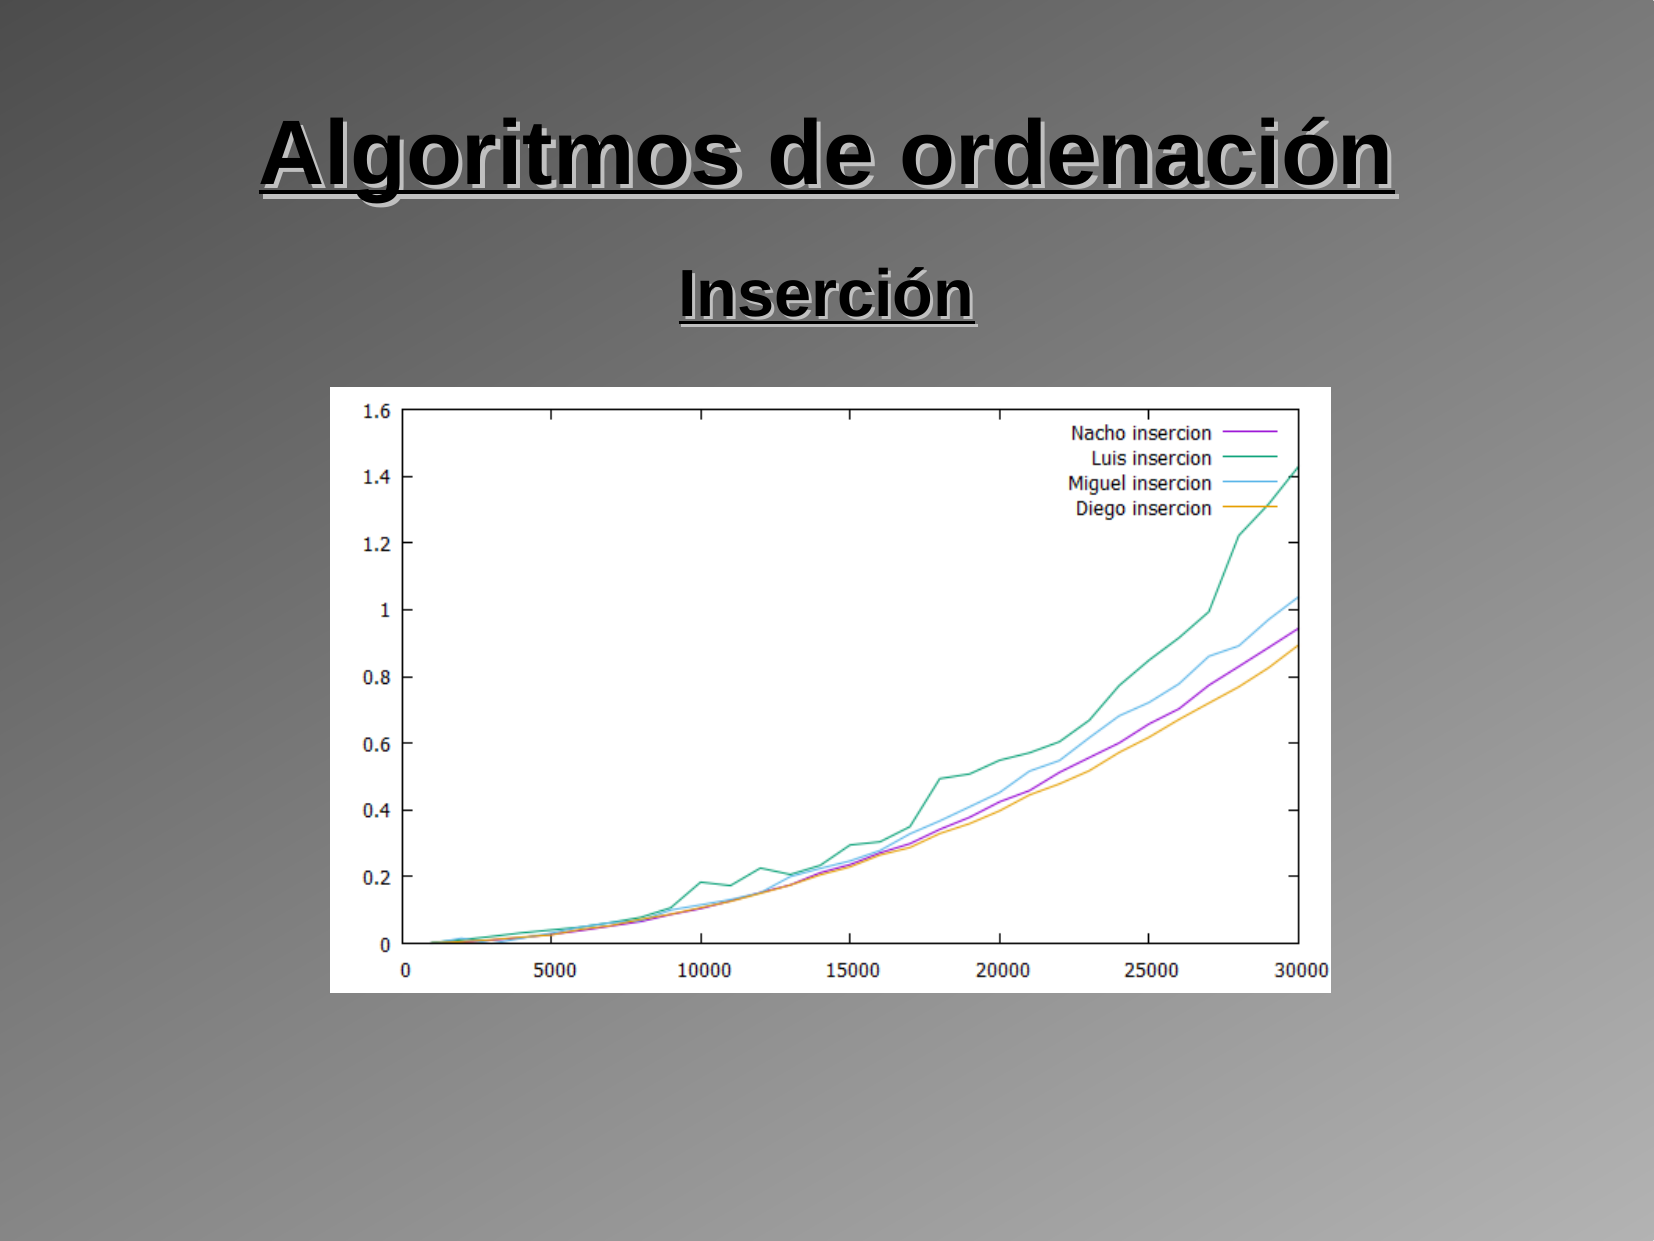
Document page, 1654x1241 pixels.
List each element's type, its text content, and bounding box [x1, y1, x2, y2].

subtitle Inserción [82, 245, 1571, 343]
picture [330, 387, 1331, 993]
title Algoritmos de ordenación [82, 49, 1571, 245]
